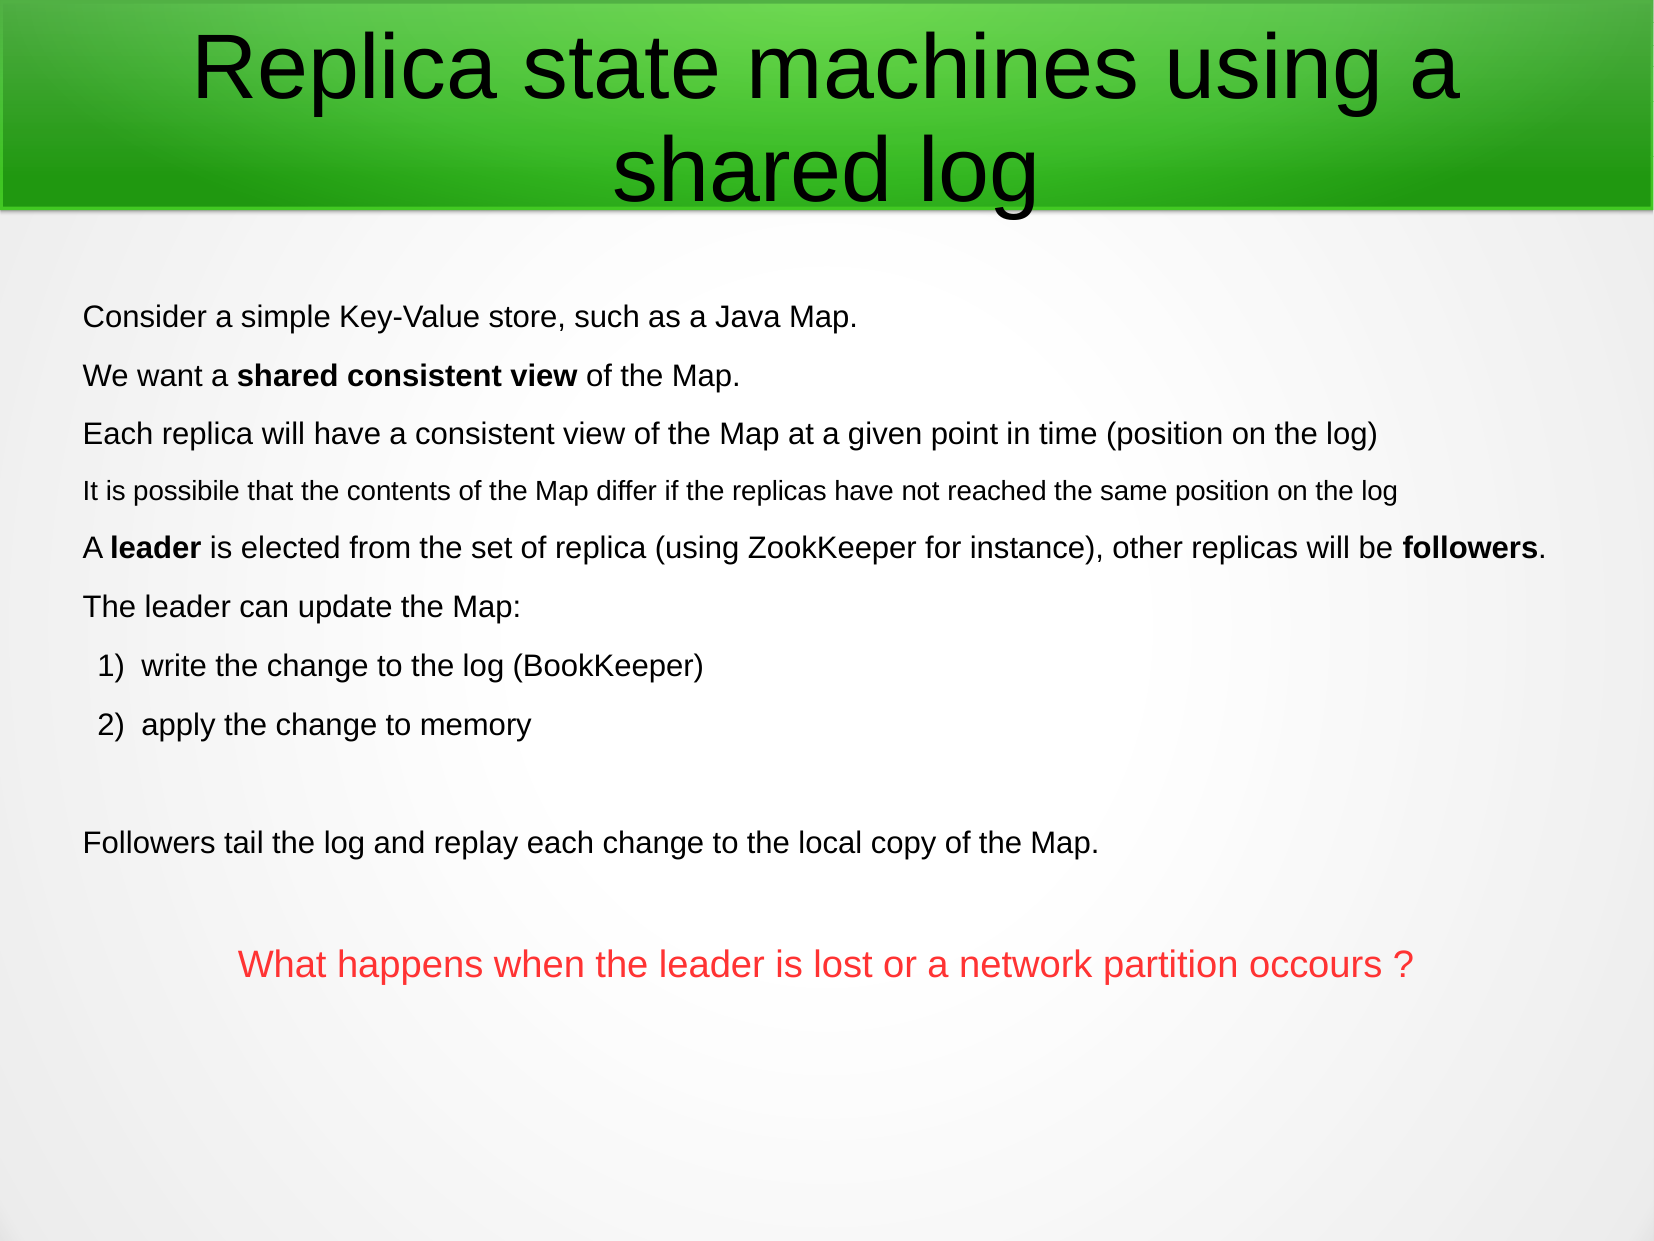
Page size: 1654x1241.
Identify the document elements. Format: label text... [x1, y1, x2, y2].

title Replica state machines using a shared log [82, 15, 1571, 221]
list Consider a simple Key-Value store, such as a Java Map. We want a shared consistent view of the Map. Each replica will have a consistent view of the Map at a given point in time (position on the log) It is possibile that the contents of the Map differ if the replicas have not reached the same position on the log A leader is elected from the set of replica (using ZookKeeper for instance), other replicas will be followers. The leader can update the Map: write the change to the log (BookKeeper) apply the change to memory Followers tail the log and replay each change to the local copy of the Map. What happens when the leader is lost or a network partition occours ? [82, 299, 1571, 1019]
